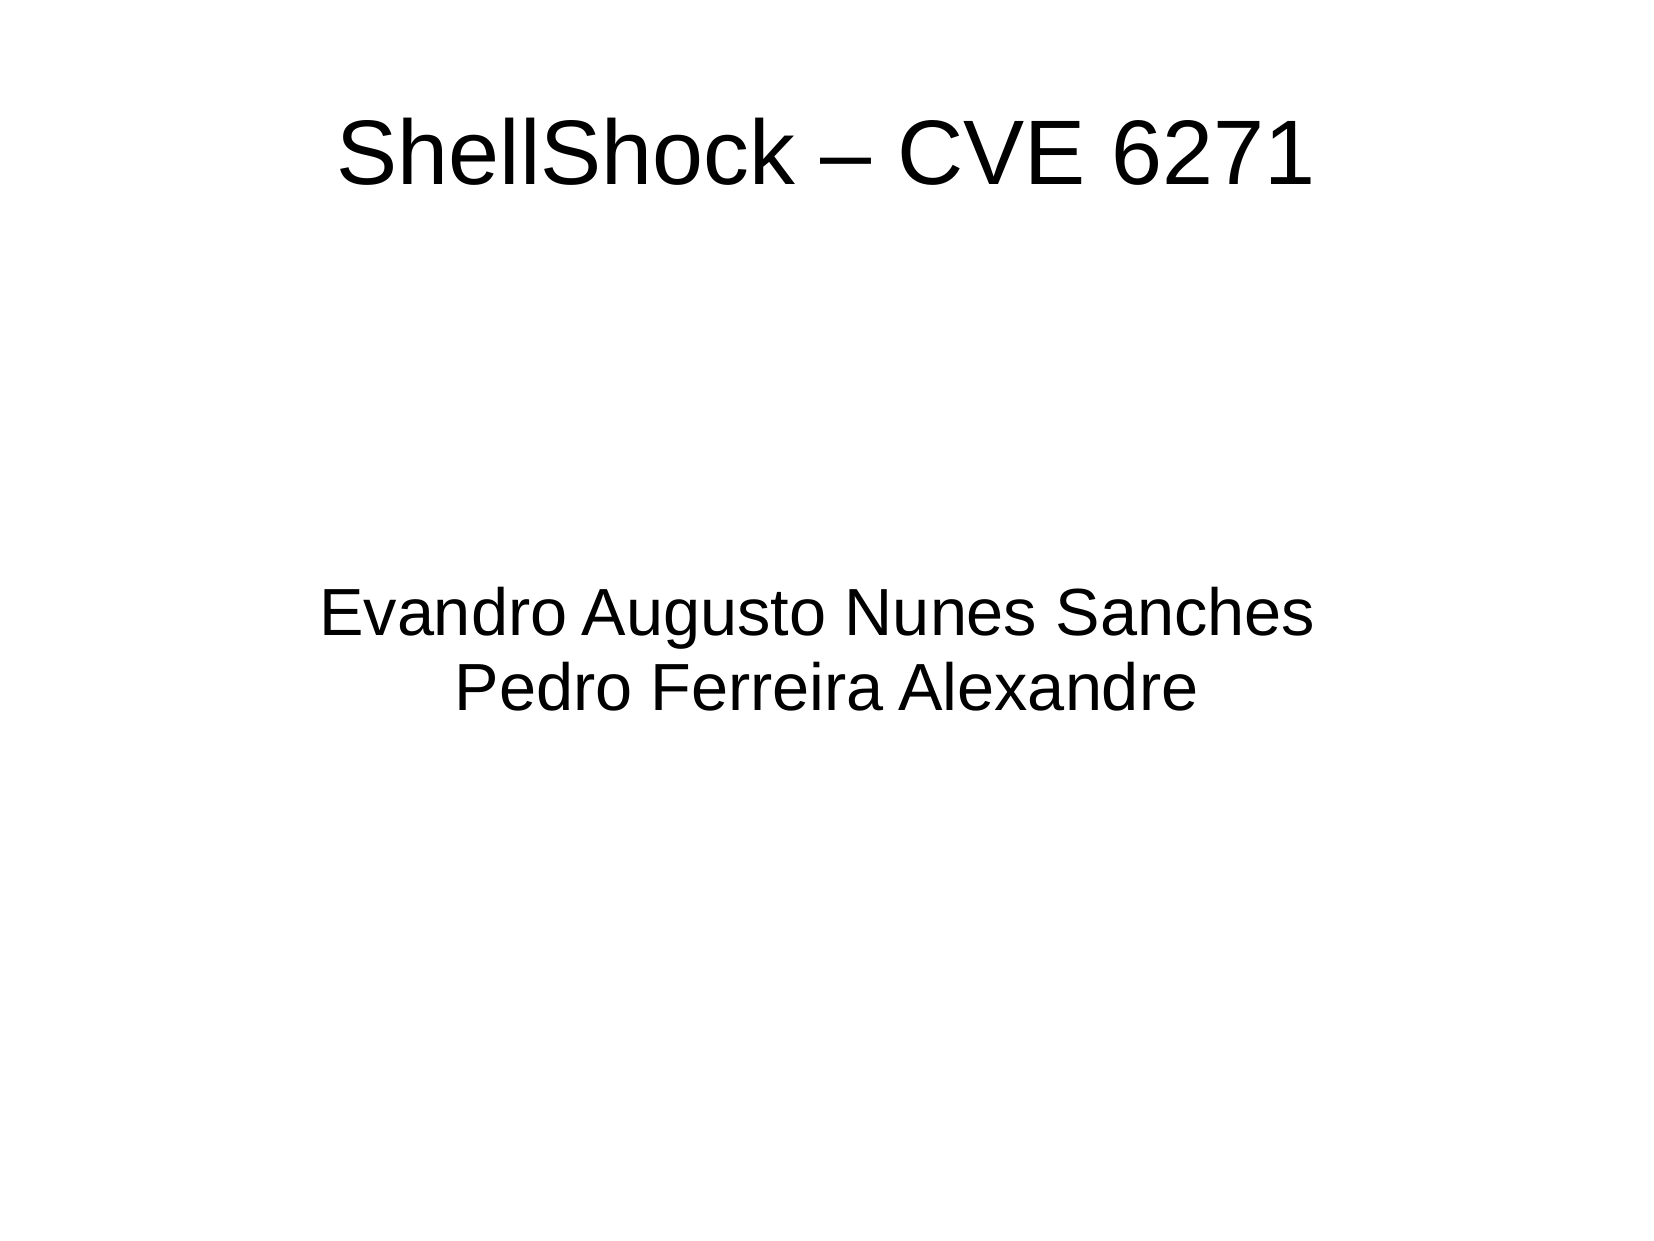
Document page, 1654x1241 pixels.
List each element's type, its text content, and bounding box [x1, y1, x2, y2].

title ShellShock – CVE 6271 [82, 49, 1571, 257]
subtitle Evandro Augusto Nunes Sanches Pedro Ferreira Alexandre [82, 290, 1571, 1010]
